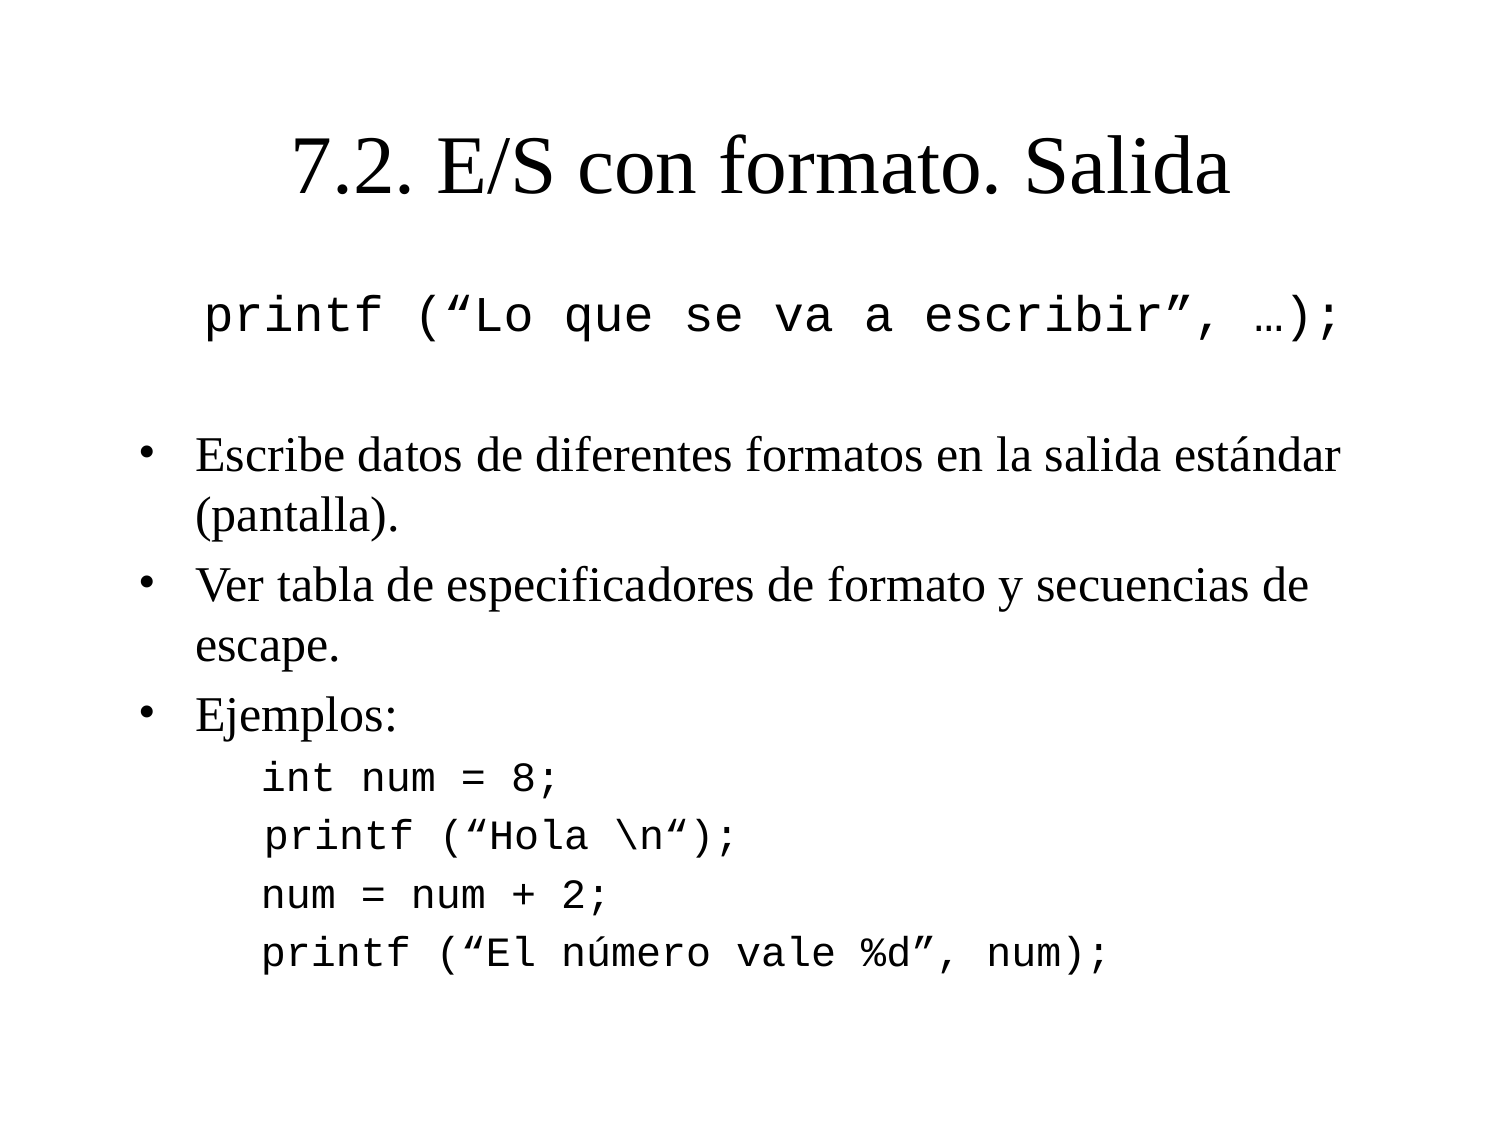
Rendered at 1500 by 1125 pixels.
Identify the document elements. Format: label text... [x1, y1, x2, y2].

title 7.2. E/S con formato. Salida [88, 66, 1435, 254]
list printf (“Lo que se va a escribir”, …); Escribe datos de diferentes formatos en la salida estándar (pantalla). Ver tabla de especificadores de formato y secuencias de escape. Ejemplos: int num = 8; printf (“Hola \n“); num = num + 2; printf (“El número vale %d”, num); [123, 274, 1423, 1071]
